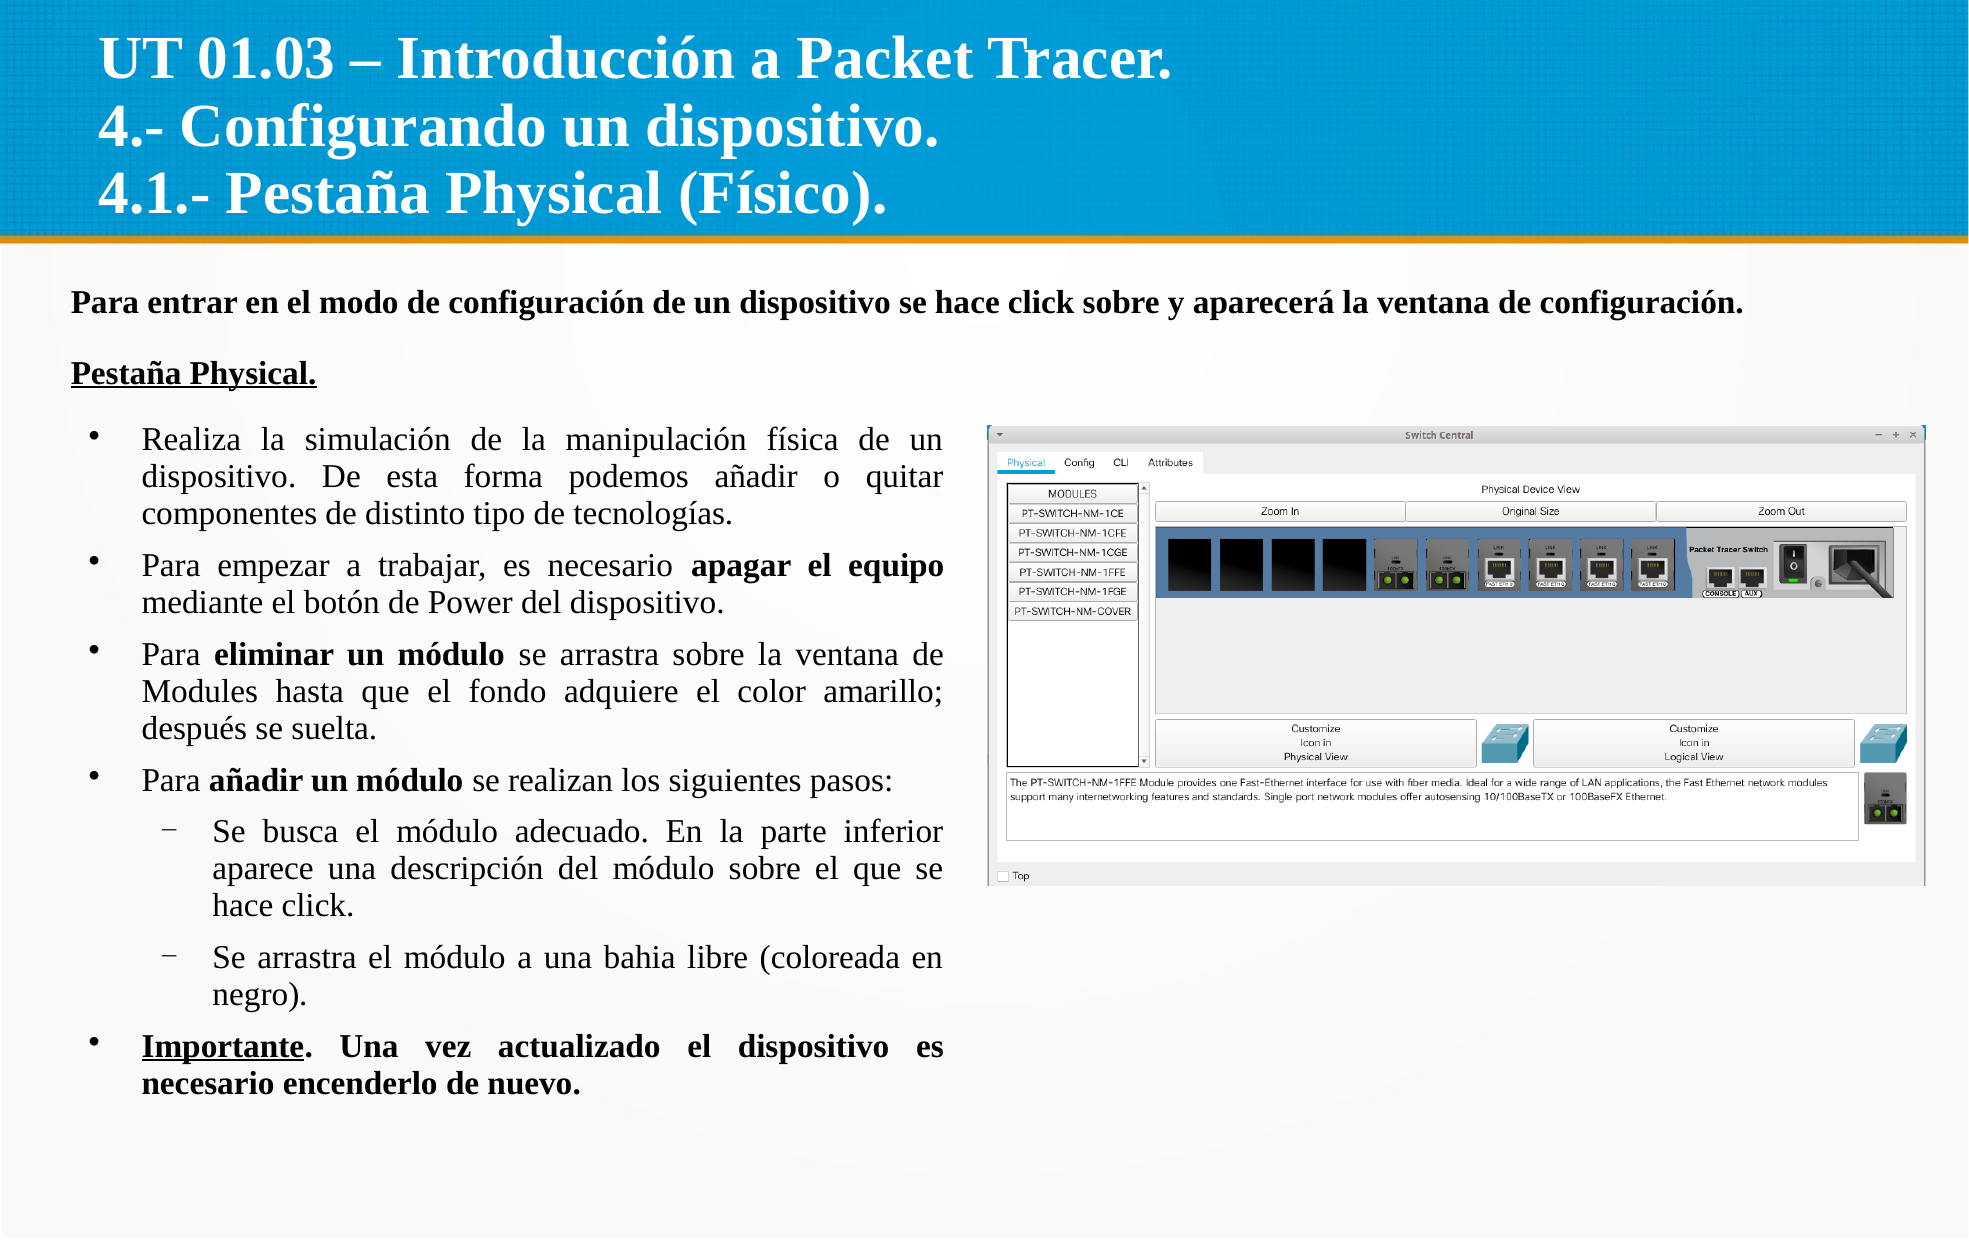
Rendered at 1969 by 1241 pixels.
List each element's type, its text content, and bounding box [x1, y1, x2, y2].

list Pestaña Physical. Realiza la simulación de la manipulación física de un dispositivo. De esta forma podemos añadir o quitar componentes de distinto tipo de tecnologías. Para empezar a trabajar, es necesario apagar el equipo mediante el botón de Power del dispositivo. Para eliminar un módulo se arrastra sobre la ventana de Modules hasta que el fondo adquiere el color amarillo; después se suelta. Para añadir un módulo se realizan los siguientes pasos: Se busca el módulo adecuado. En la parte inferior aparece una descripción del módulo sobre el que se hace click. Se arrastra el módulo a una bahia libre (coloreada en negro). Importante. Una vez actualizado el dispositivo es necesario encenderlo de nuevo. [70, 354, 945, 1170]
list Para entrar en el modo de configuración de un dispositivo se hace click sobre y aparecerá la ventana de configuración. [70, 283, 1914, 378]
picture [0, 233, 1969, 1241]
title UT 01.03 – Introducción a Packet Tracer. 4.- Configurando un dispositivo. 4.1.- Pestaña Physical (Físico). [98, 19, 1870, 227]
